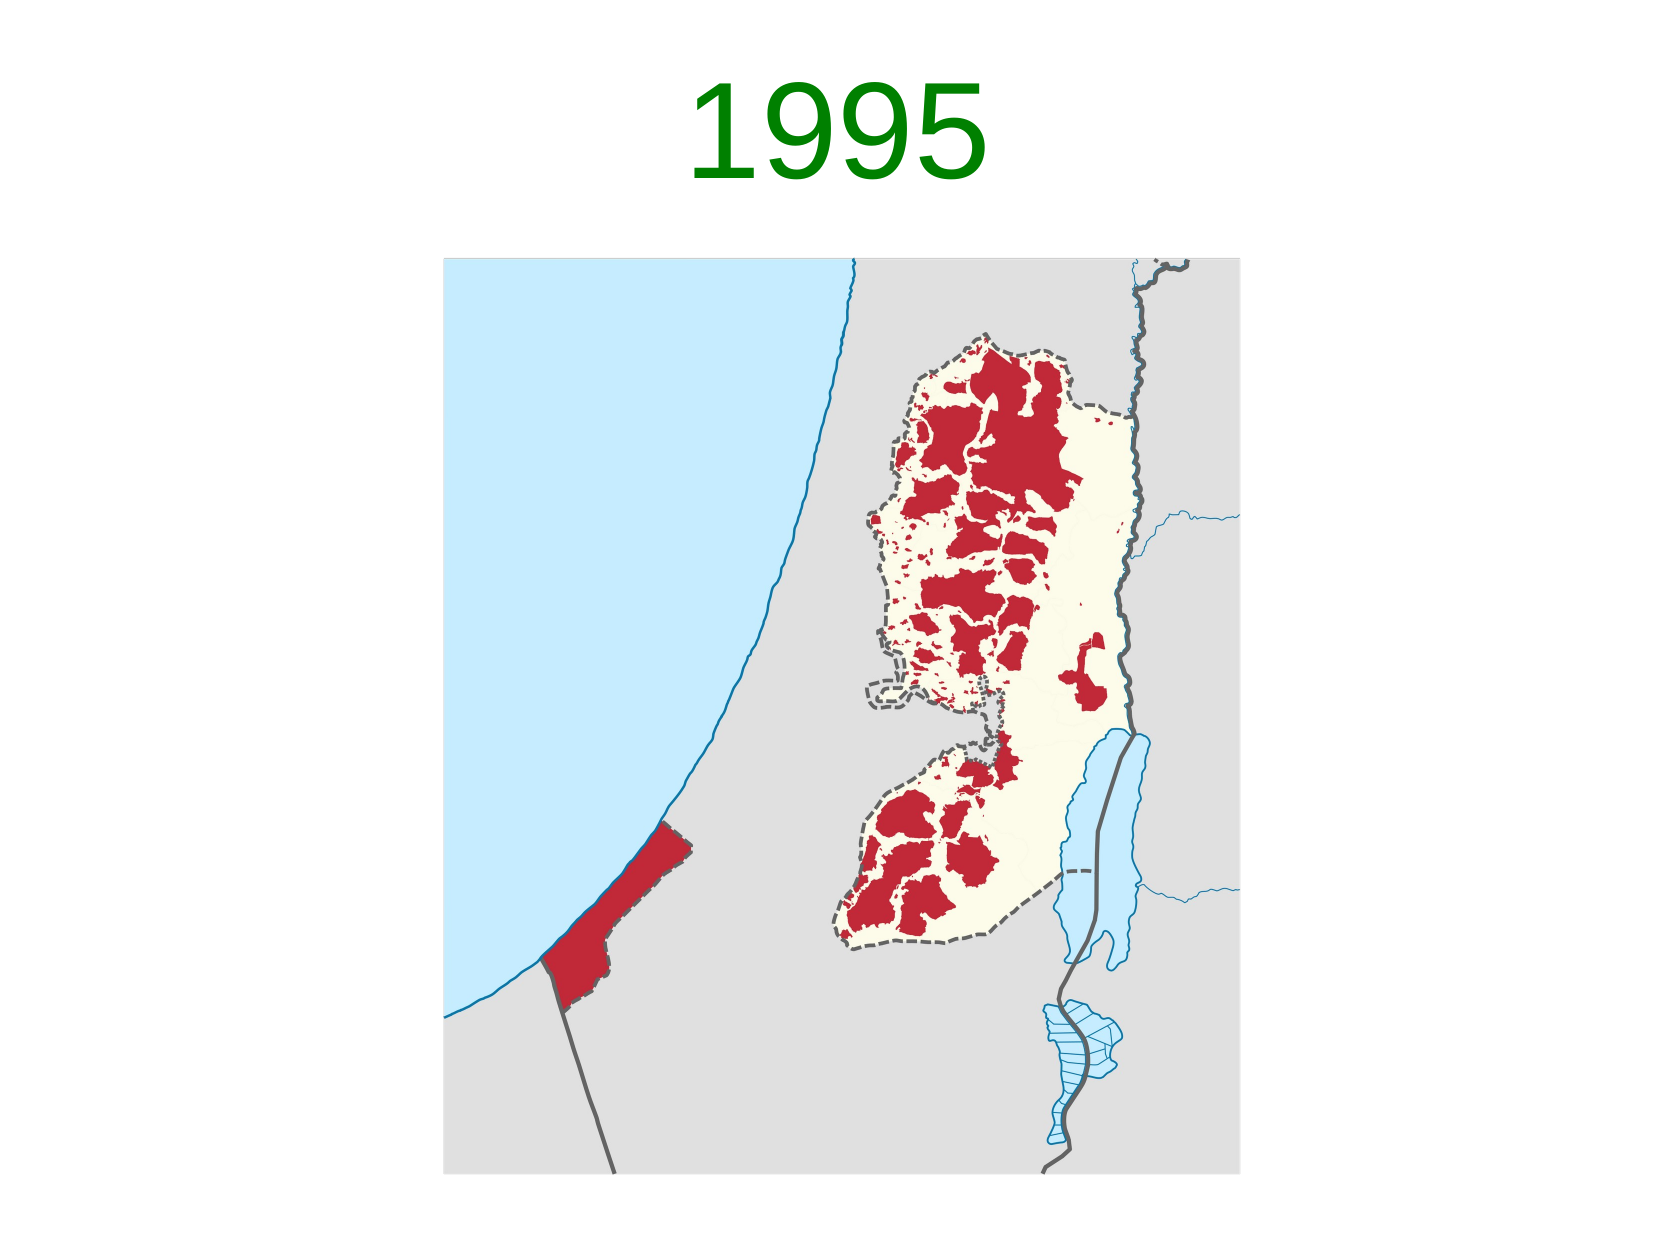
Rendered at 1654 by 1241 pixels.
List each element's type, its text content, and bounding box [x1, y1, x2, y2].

title 1995 [93, 27, 1582, 235]
picture [443, 257, 1241, 1176]
